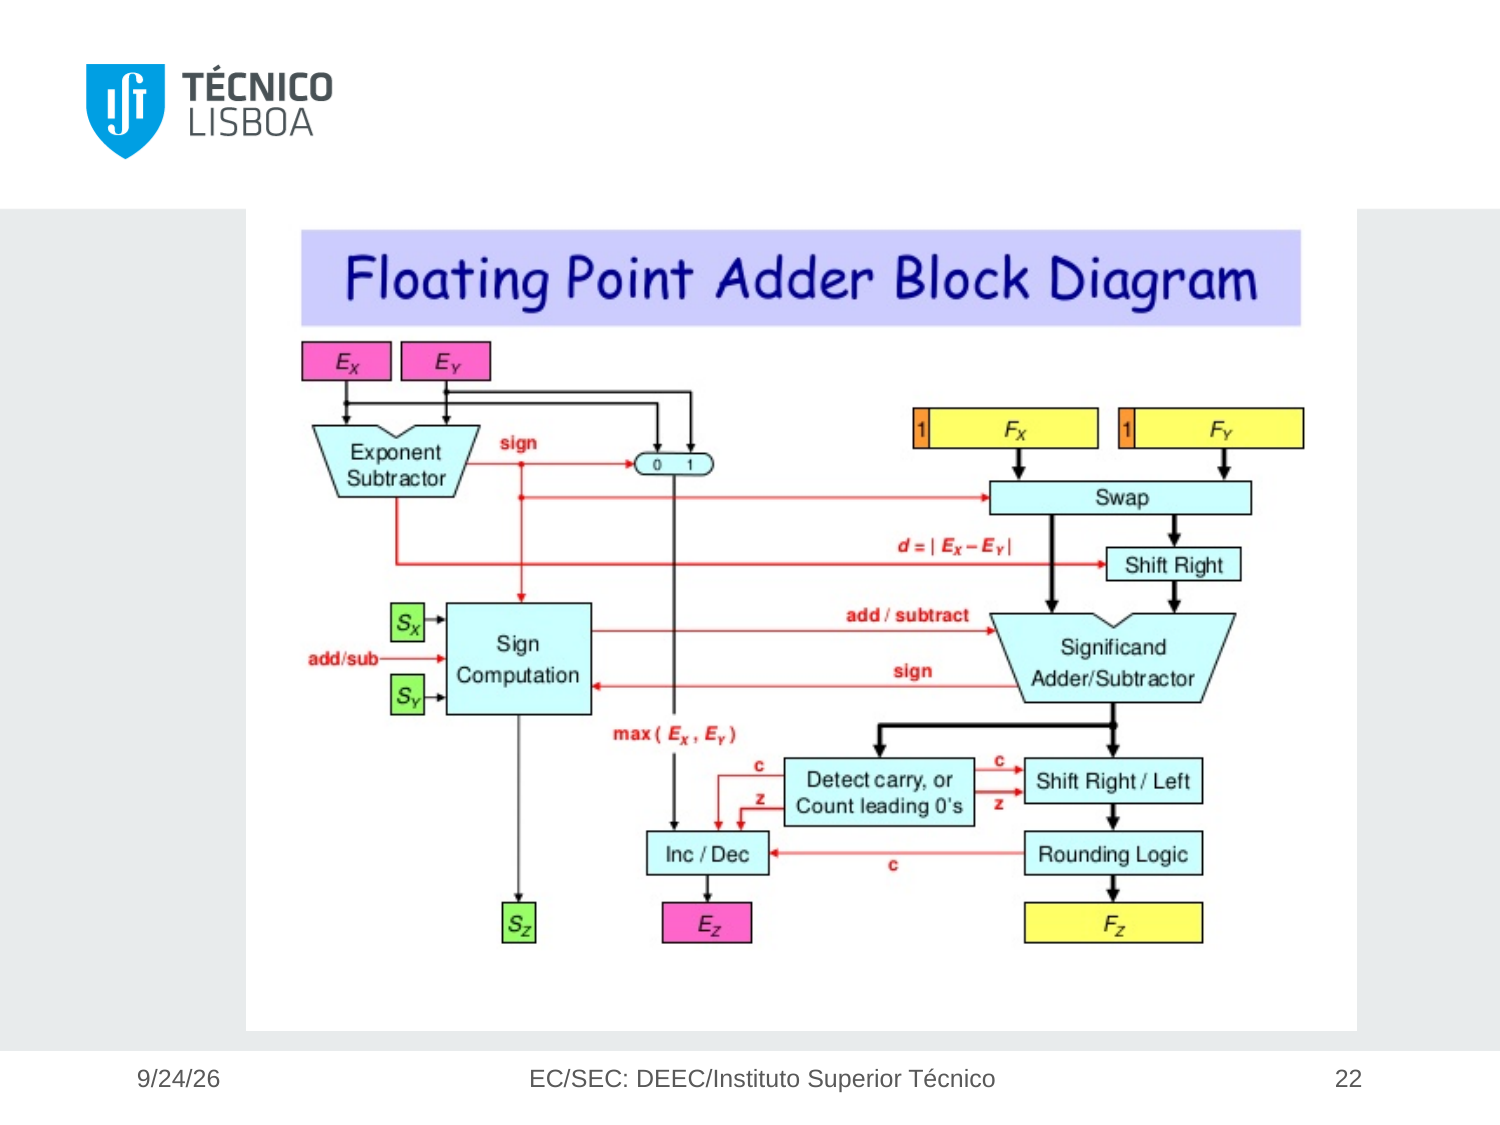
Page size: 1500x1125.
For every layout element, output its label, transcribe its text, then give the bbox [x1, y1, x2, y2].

slide_number 11/26/20 [121, 1052, 425, 1103]
footer EC/SEC: DEEC/Instituto Superior Técnico [512, 1052, 1021, 1103]
picture [0, 0, 1500, 1125]
slide_number <number> [1077, 1052, 1378, 1103]
